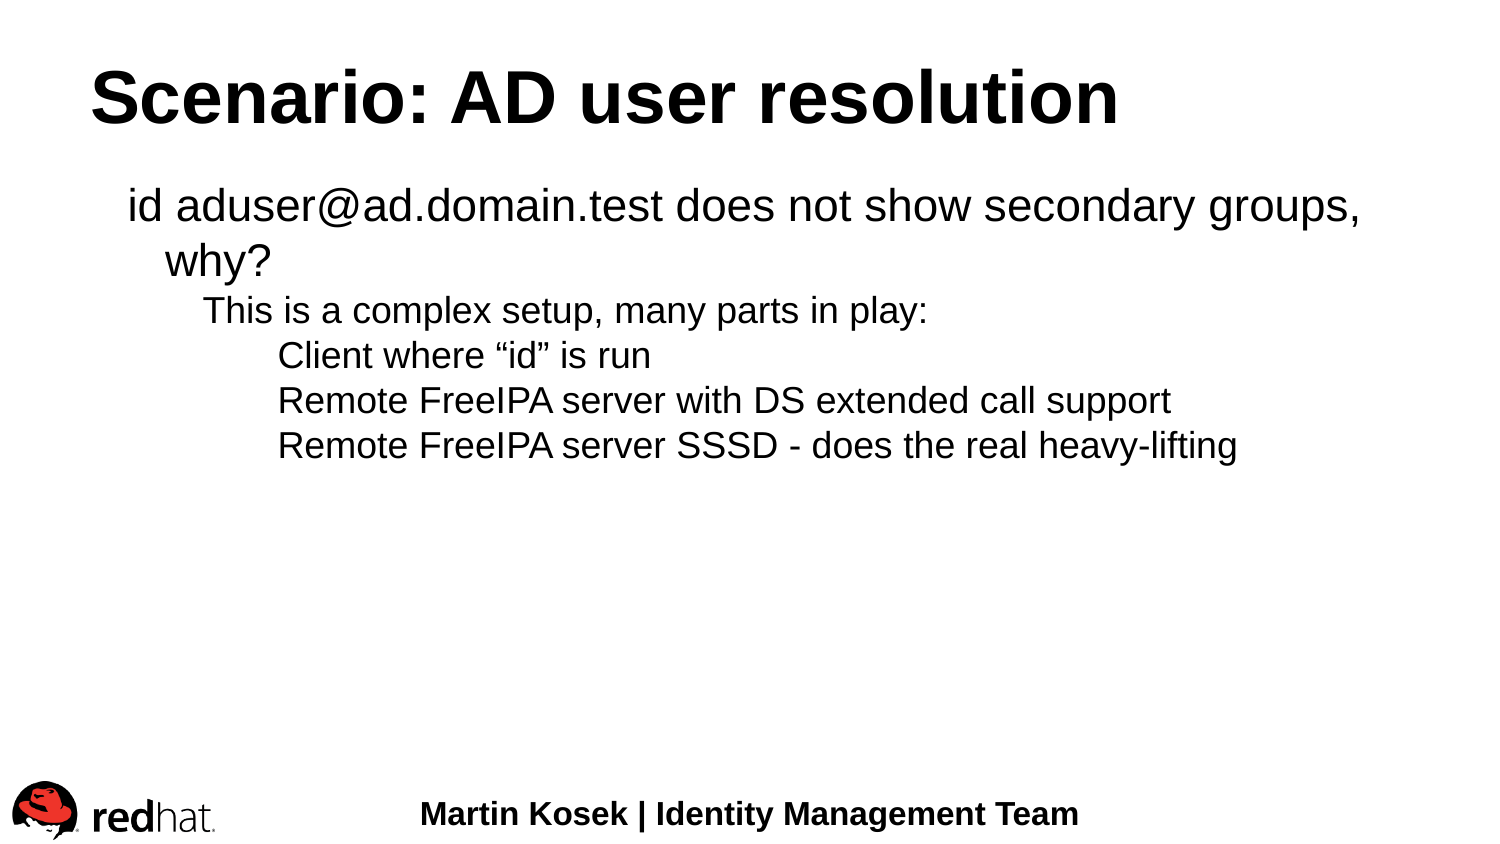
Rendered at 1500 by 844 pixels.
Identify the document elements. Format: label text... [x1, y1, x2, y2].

list id aduser@ad.domain.test does not show secondary groups, why? This is a complex setup, many parts in play: Client where “id” is run Remote FreeIPA server with DS extended call support Remote FreeIPA server SSSD - does the real heavy-lifting [75, 160, 1425, 780]
picture [12, 781, 215, 844]
title Scenario: AD user resolution [75, 12, 1425, 154]
